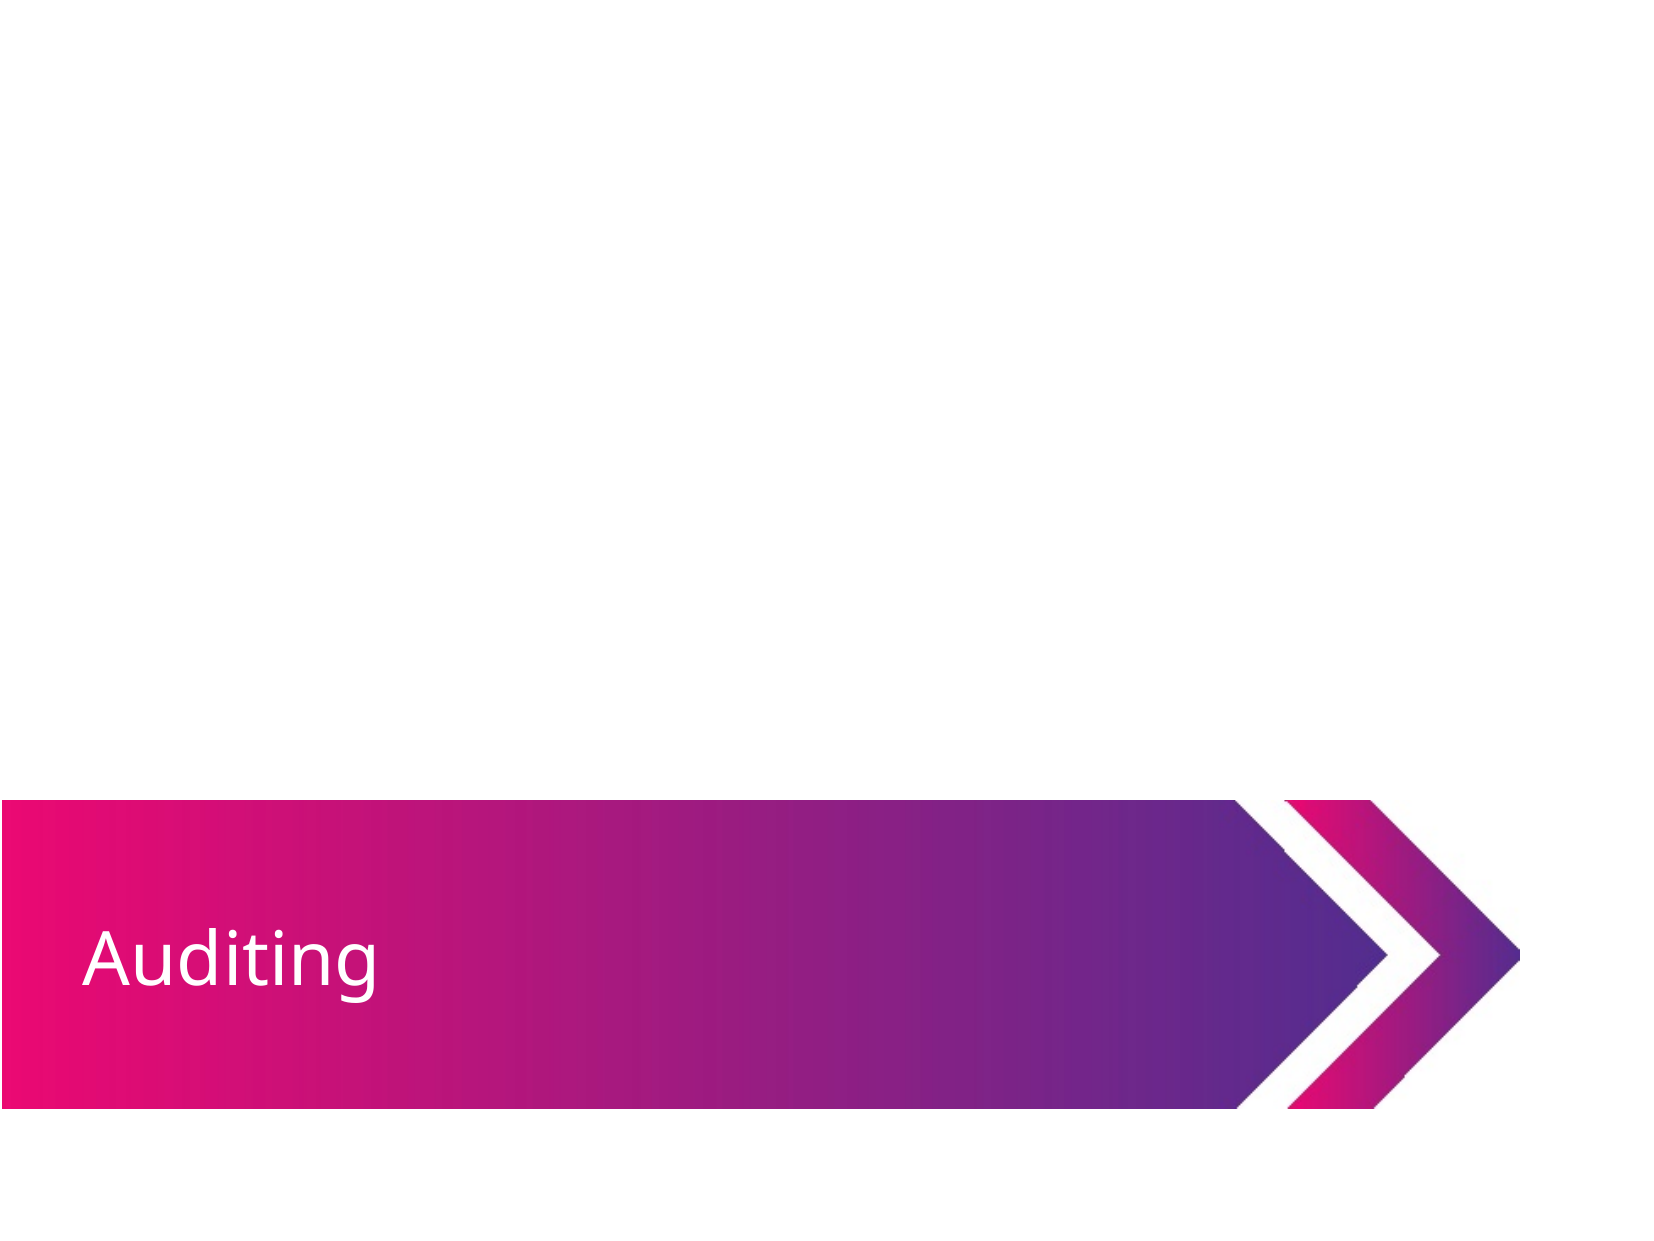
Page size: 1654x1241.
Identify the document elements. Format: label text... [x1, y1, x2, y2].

title Auditing [82, 852, 1396, 1060]
picture [2, 800, 1520, 1109]
